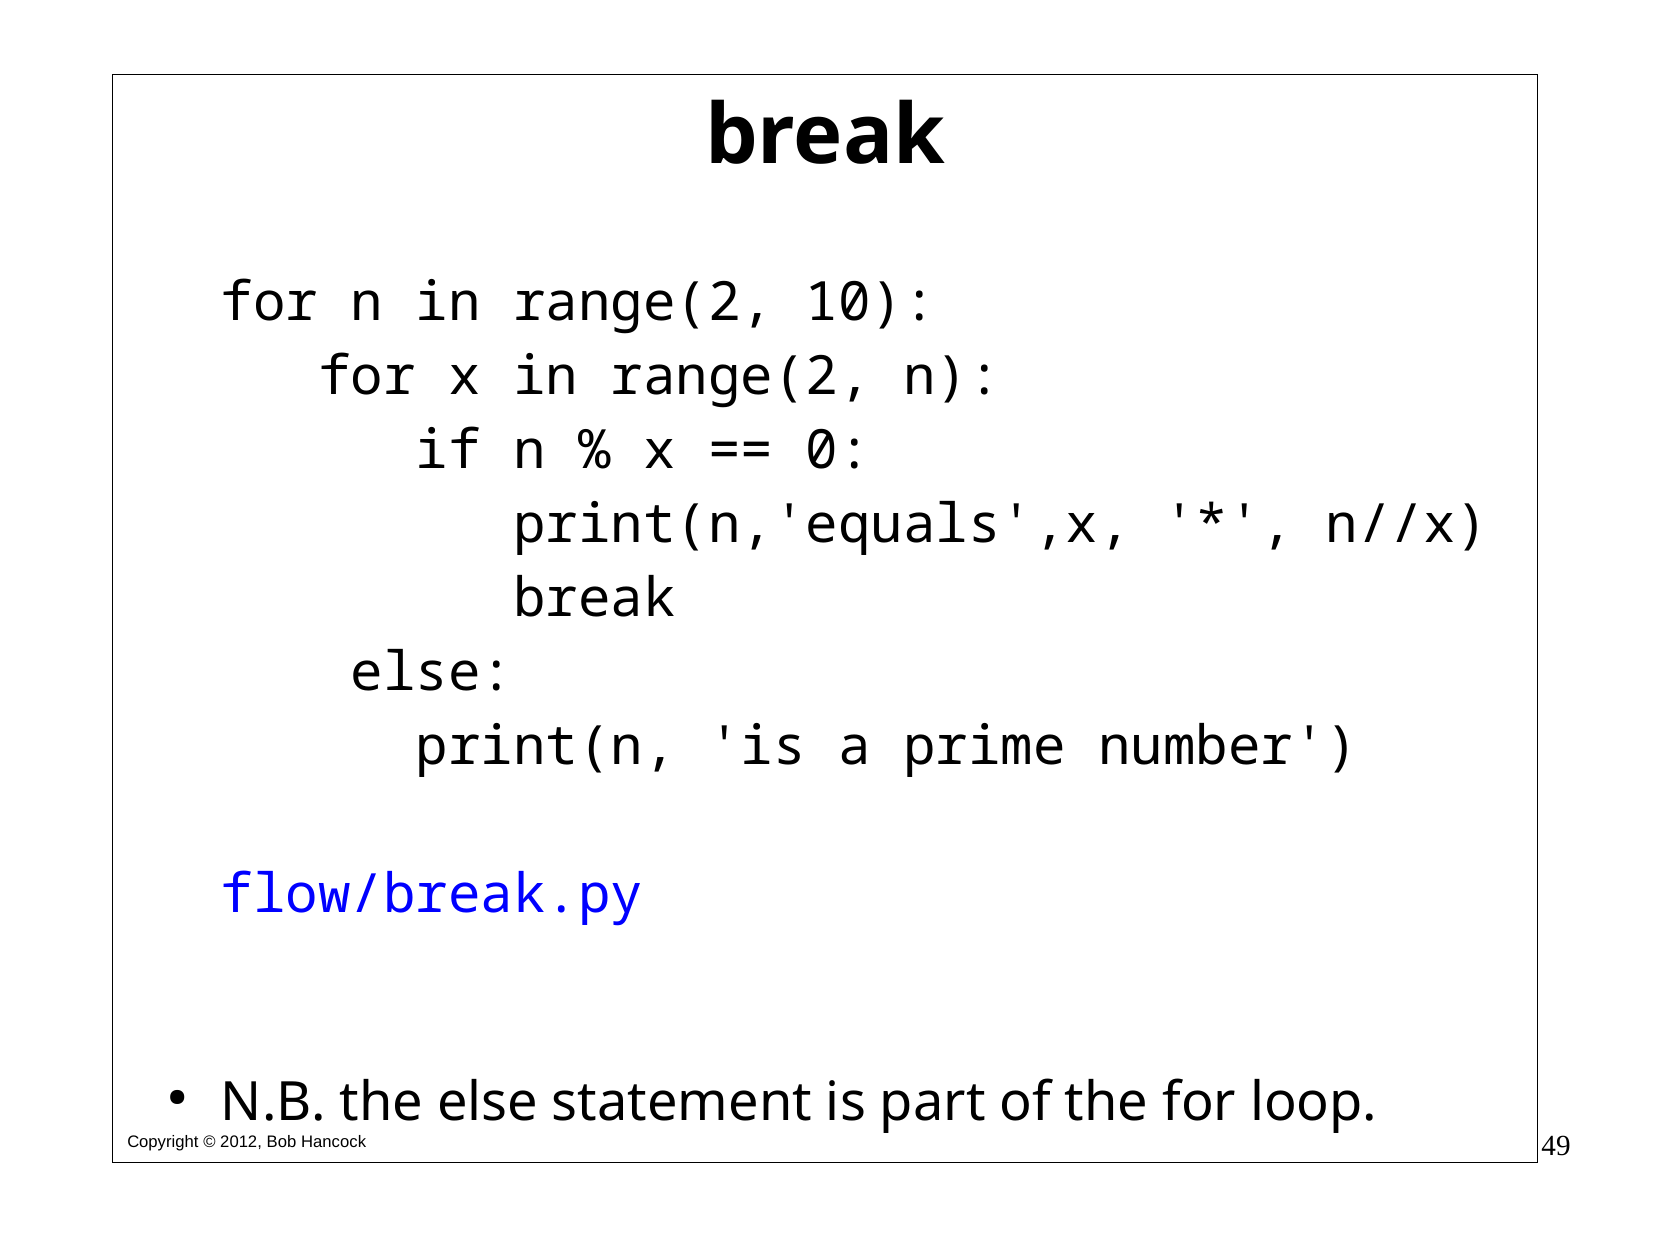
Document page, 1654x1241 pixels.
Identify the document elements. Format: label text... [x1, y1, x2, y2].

text_box Copyright © 2012, Bob Hancock [112, 1125, 382, 1159]
title break [112, 75, 1538, 188]
list for n in range(2, 10): for x in range(2, n): if n % x == 0: print(n,'equals',x, '*', n//x) break else: print(n, 'is a prime number') flow/break.py N.B. the else statement is part of the for loop. [150, 262, 1501, 1126]
